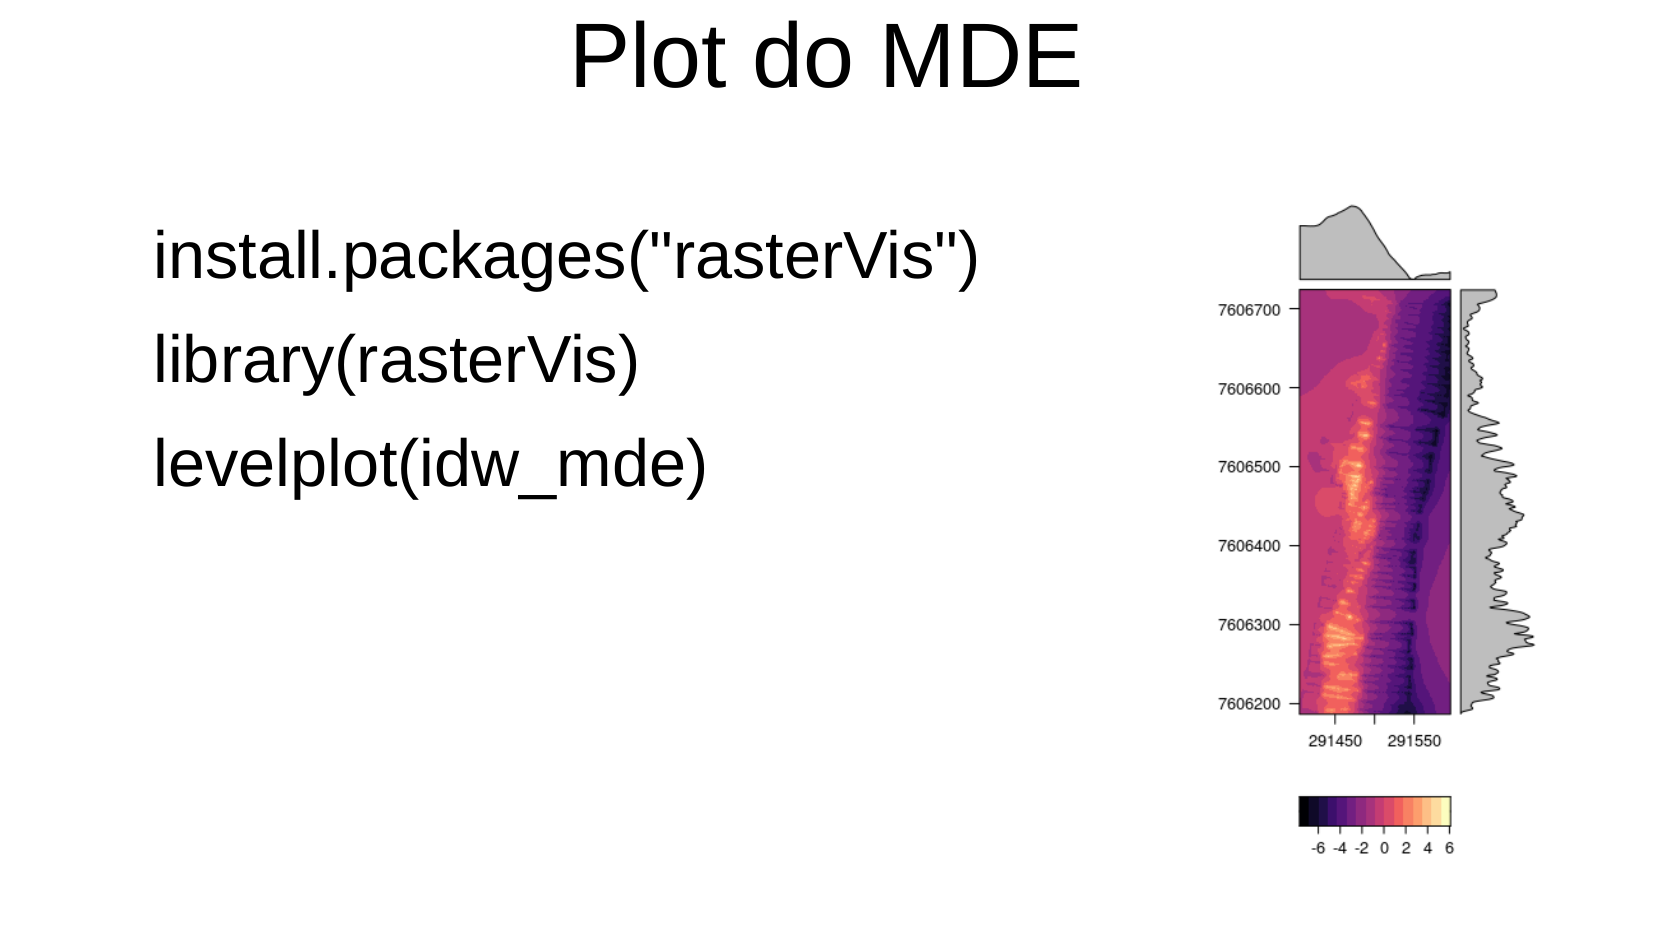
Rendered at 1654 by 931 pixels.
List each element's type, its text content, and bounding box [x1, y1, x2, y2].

title Plot do MDE [82, 0, 1571, 134]
list install.packages("rasterVis") library(rasterVis) levelplot(idw_mde) [82, 217, 1018, 758]
picture [1018, 94, 1654, 875]
